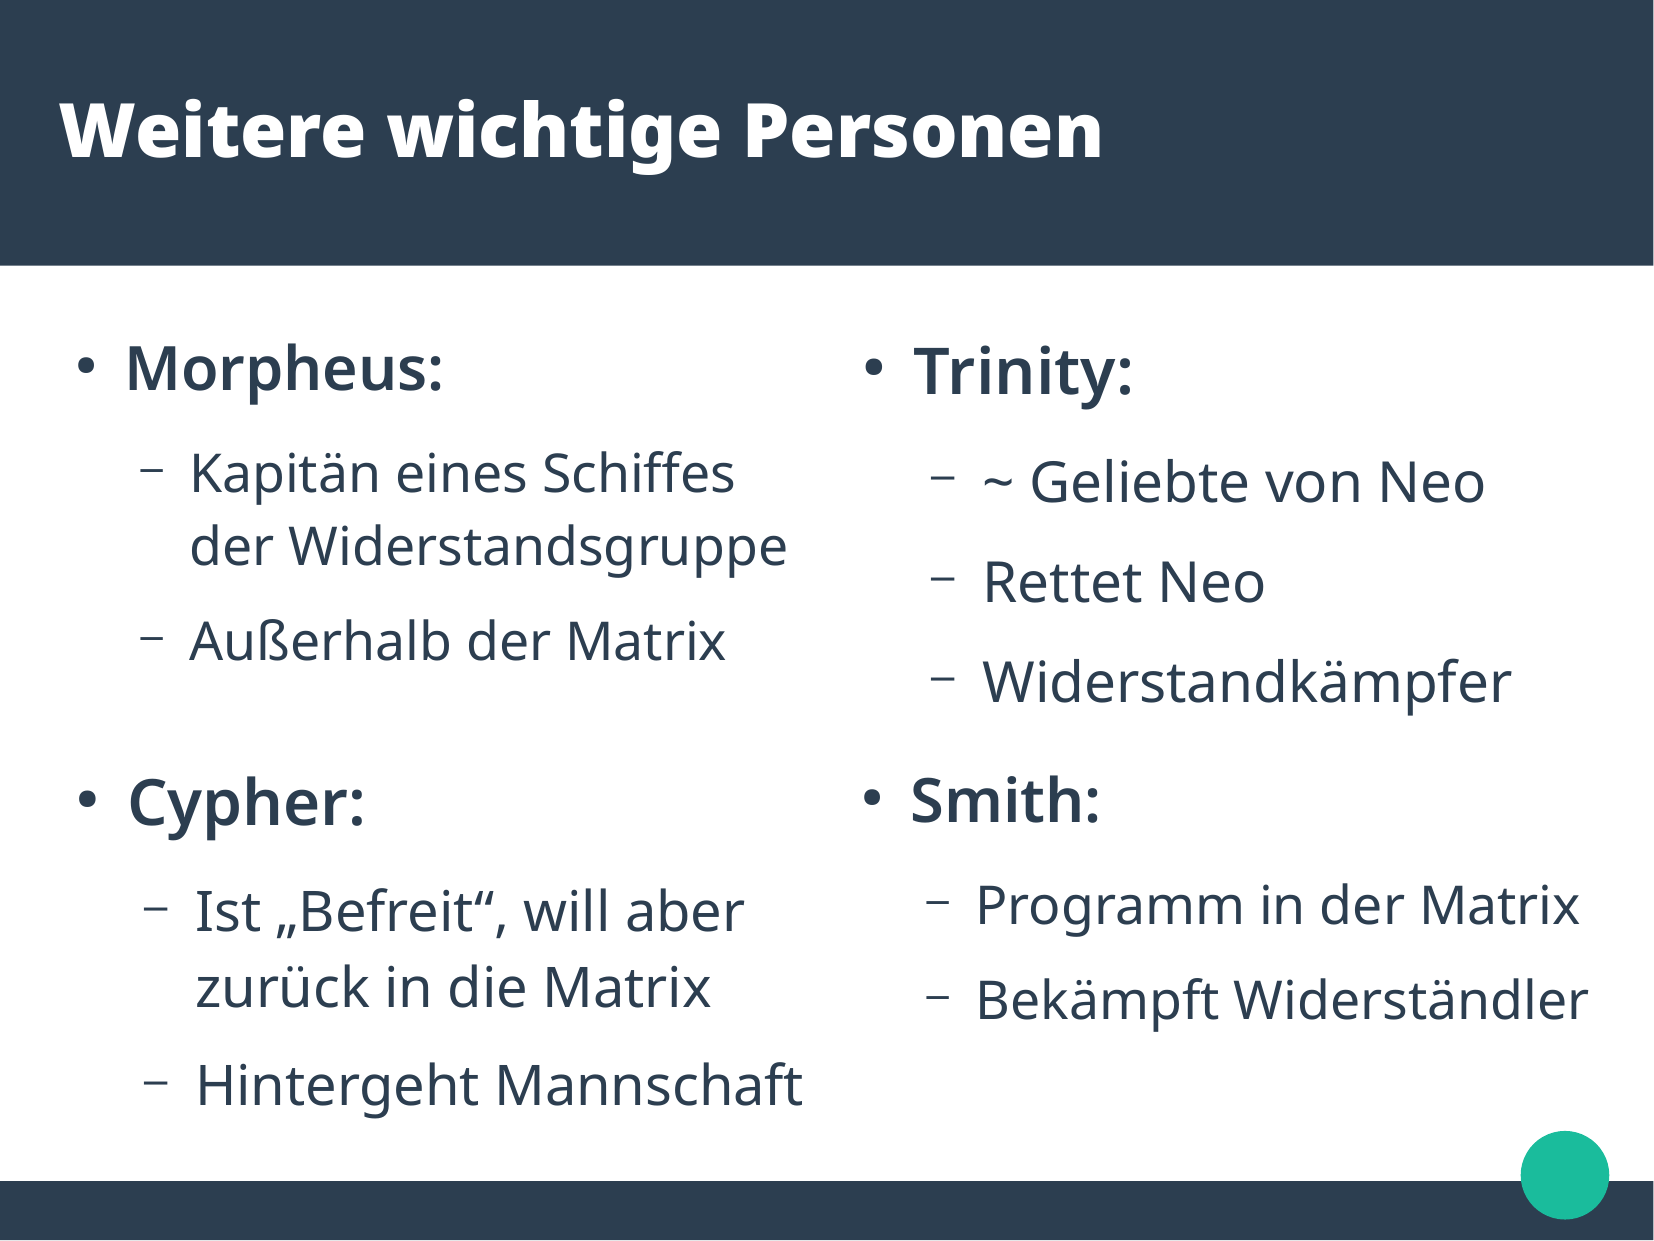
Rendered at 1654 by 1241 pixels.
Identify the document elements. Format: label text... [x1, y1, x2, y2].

list Morpheus: Kapitän eines Schiffes der Widerstandsgruppe Außerhalb der Matrix [59, 324, 809, 720]
list Smith: Programm in der Matrix Bekämpft Widerständler [845, 757, 1595, 1152]
title Weitere wichtige Personen [59, 49, 1595, 207]
list Cypher: Ist „Befreit“, will aber zurück in die Matrix Hintergeht Mannschaft [59, 756, 809, 1151]
list Trinity: ~ Geliebte von Neo Rettet Neo Widerstandkämpfer [845, 324, 1595, 720]
